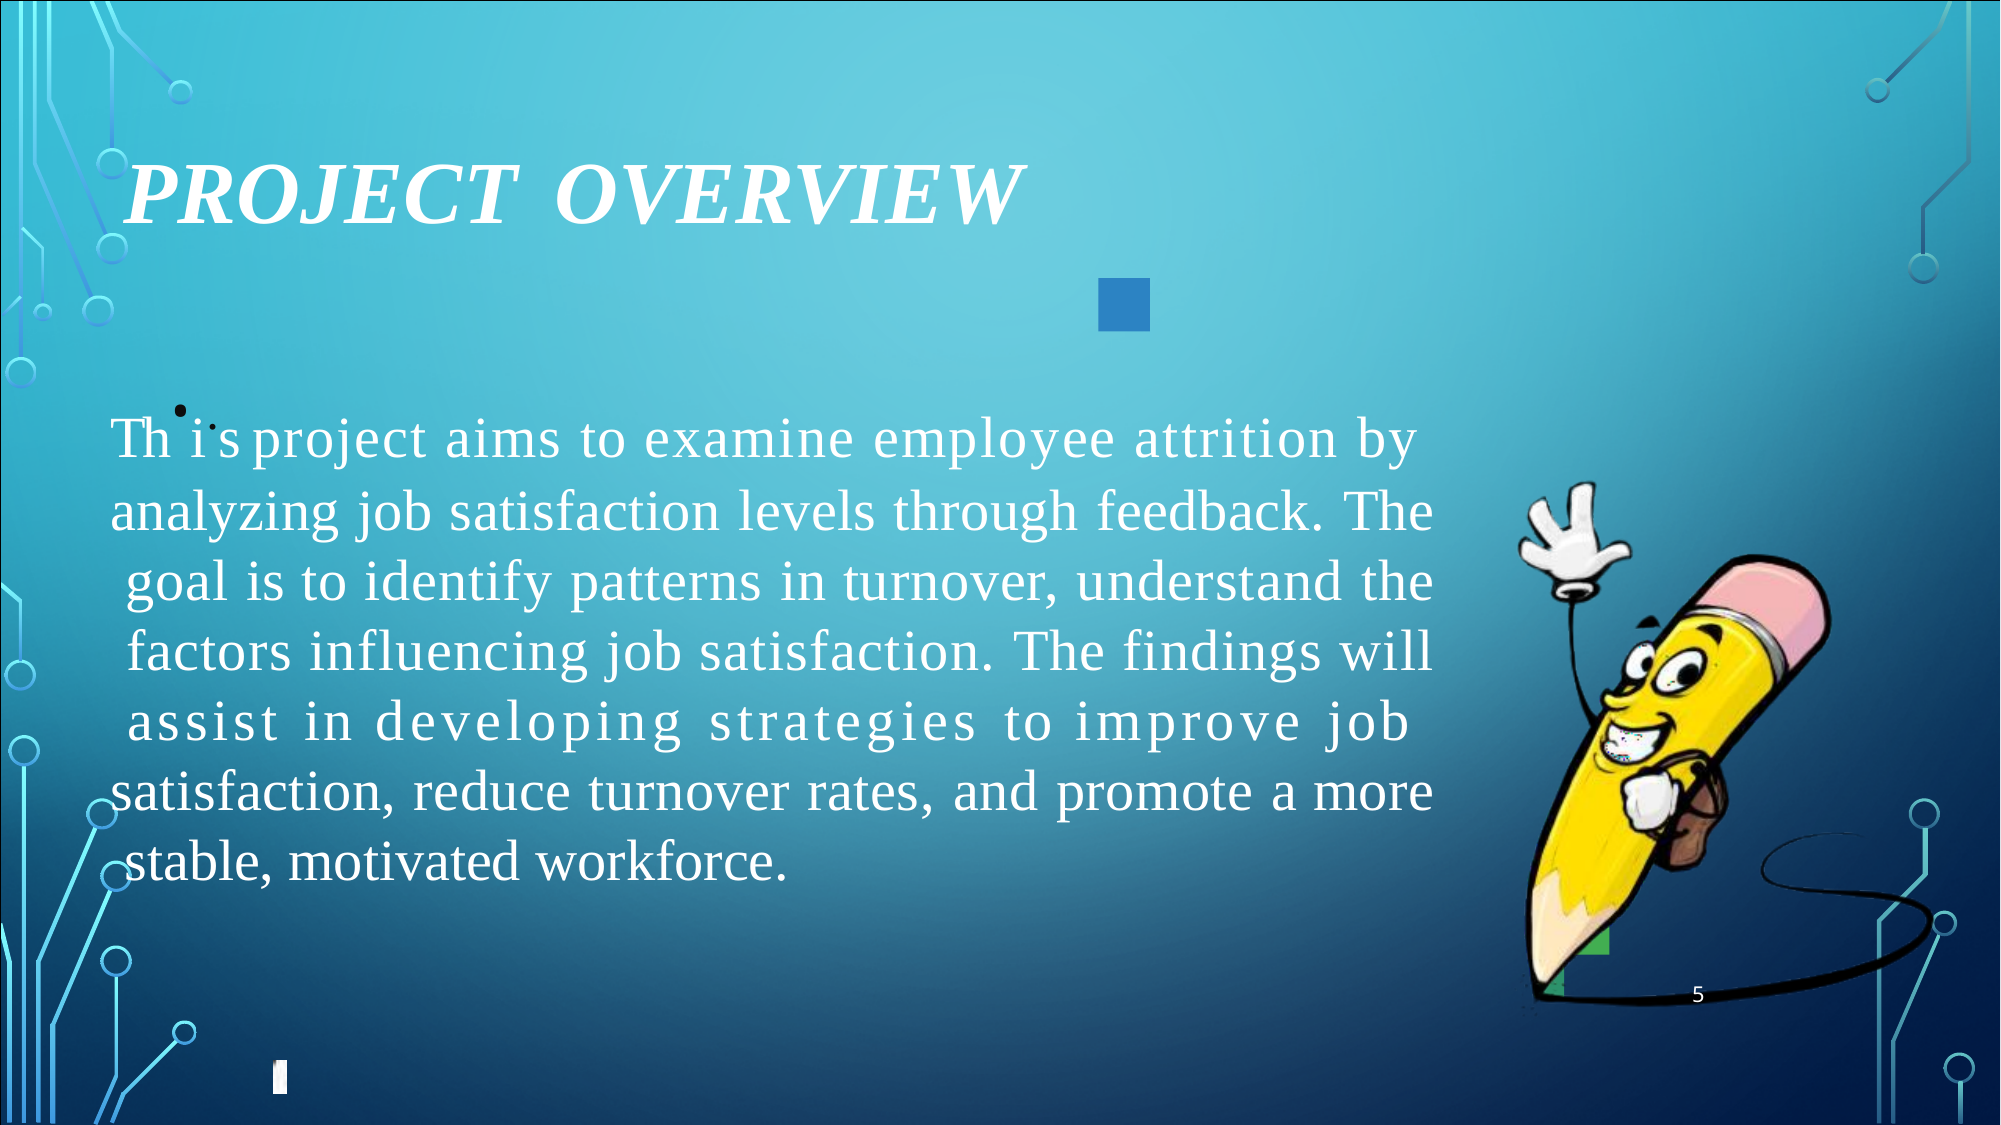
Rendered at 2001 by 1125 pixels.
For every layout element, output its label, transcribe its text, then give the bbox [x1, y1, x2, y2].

title PROJECT OVERVIEW [121, 131, 1027, 243]
picture [273, 1060, 287, 1094]
text_box [1098, 278, 1150, 332]
picture [1420, 434, 2000, 1060]
text_box [1685, 965, 1813, 1025]
text_box Th•i.s project aims to examine employee attrition by analyzing job satisfaction levels through feedback. The goal is to identify patterns in turnover, understand the factors influencing job satisfaction. The findings will assist in developing strategies to improve job satisfaction, reduce turnover rates, and promote a more stable, motivated workforce. [104, 377, 1440, 872]
